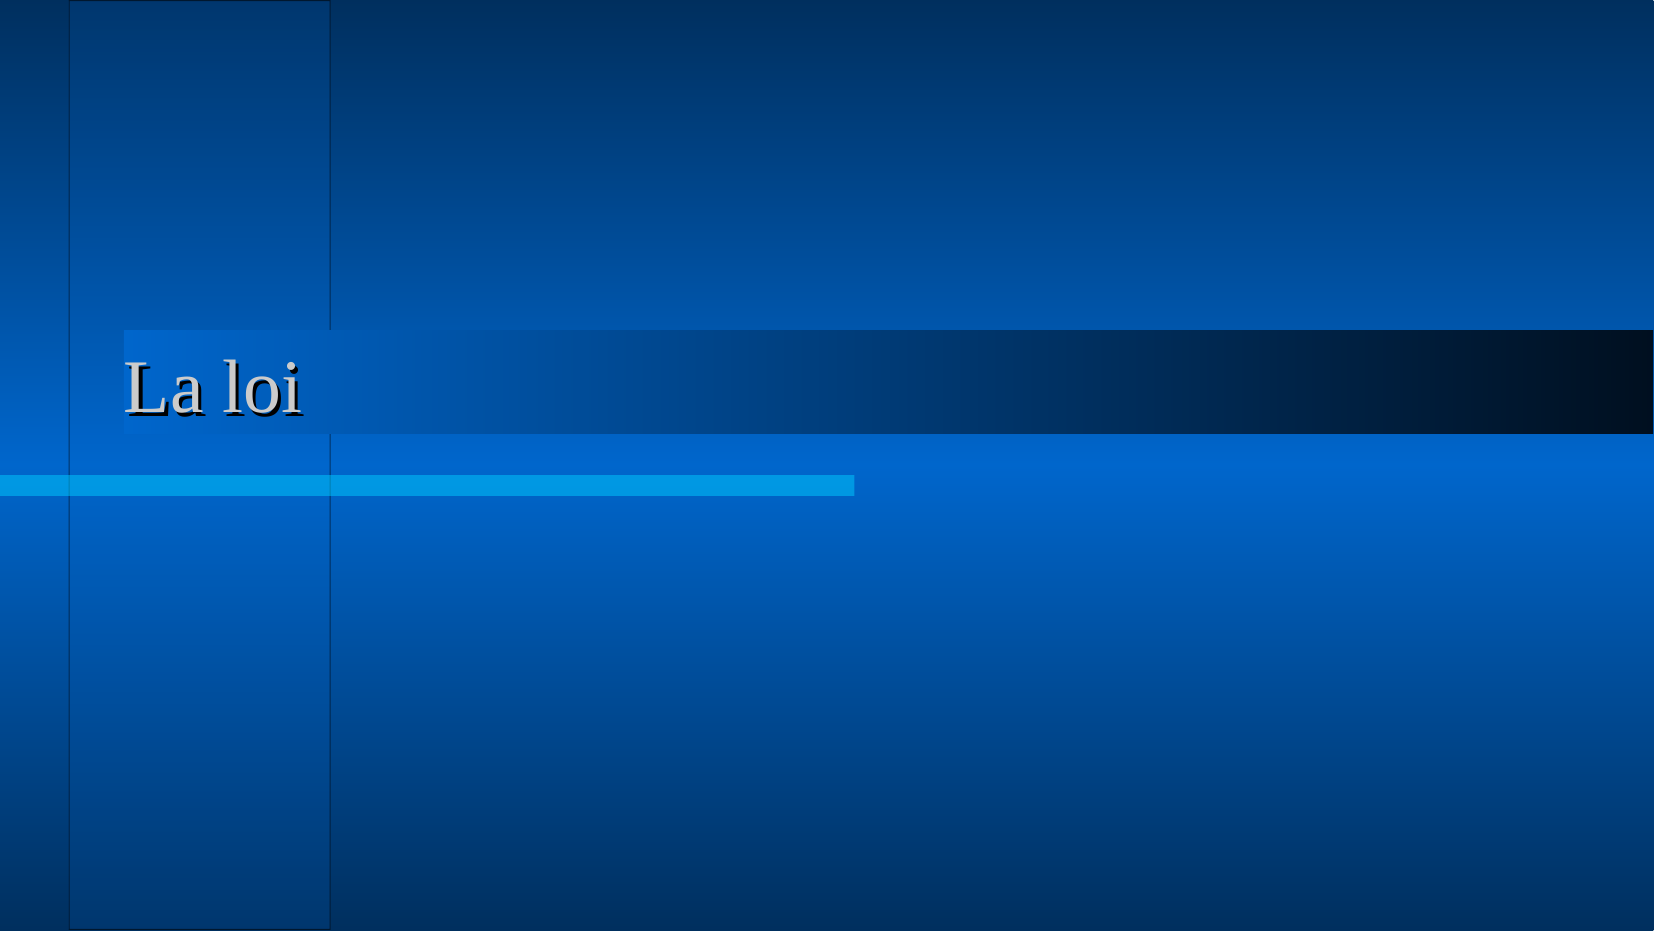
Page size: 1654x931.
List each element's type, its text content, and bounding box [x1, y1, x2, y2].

title La loi [123, 290, 1530, 485]
